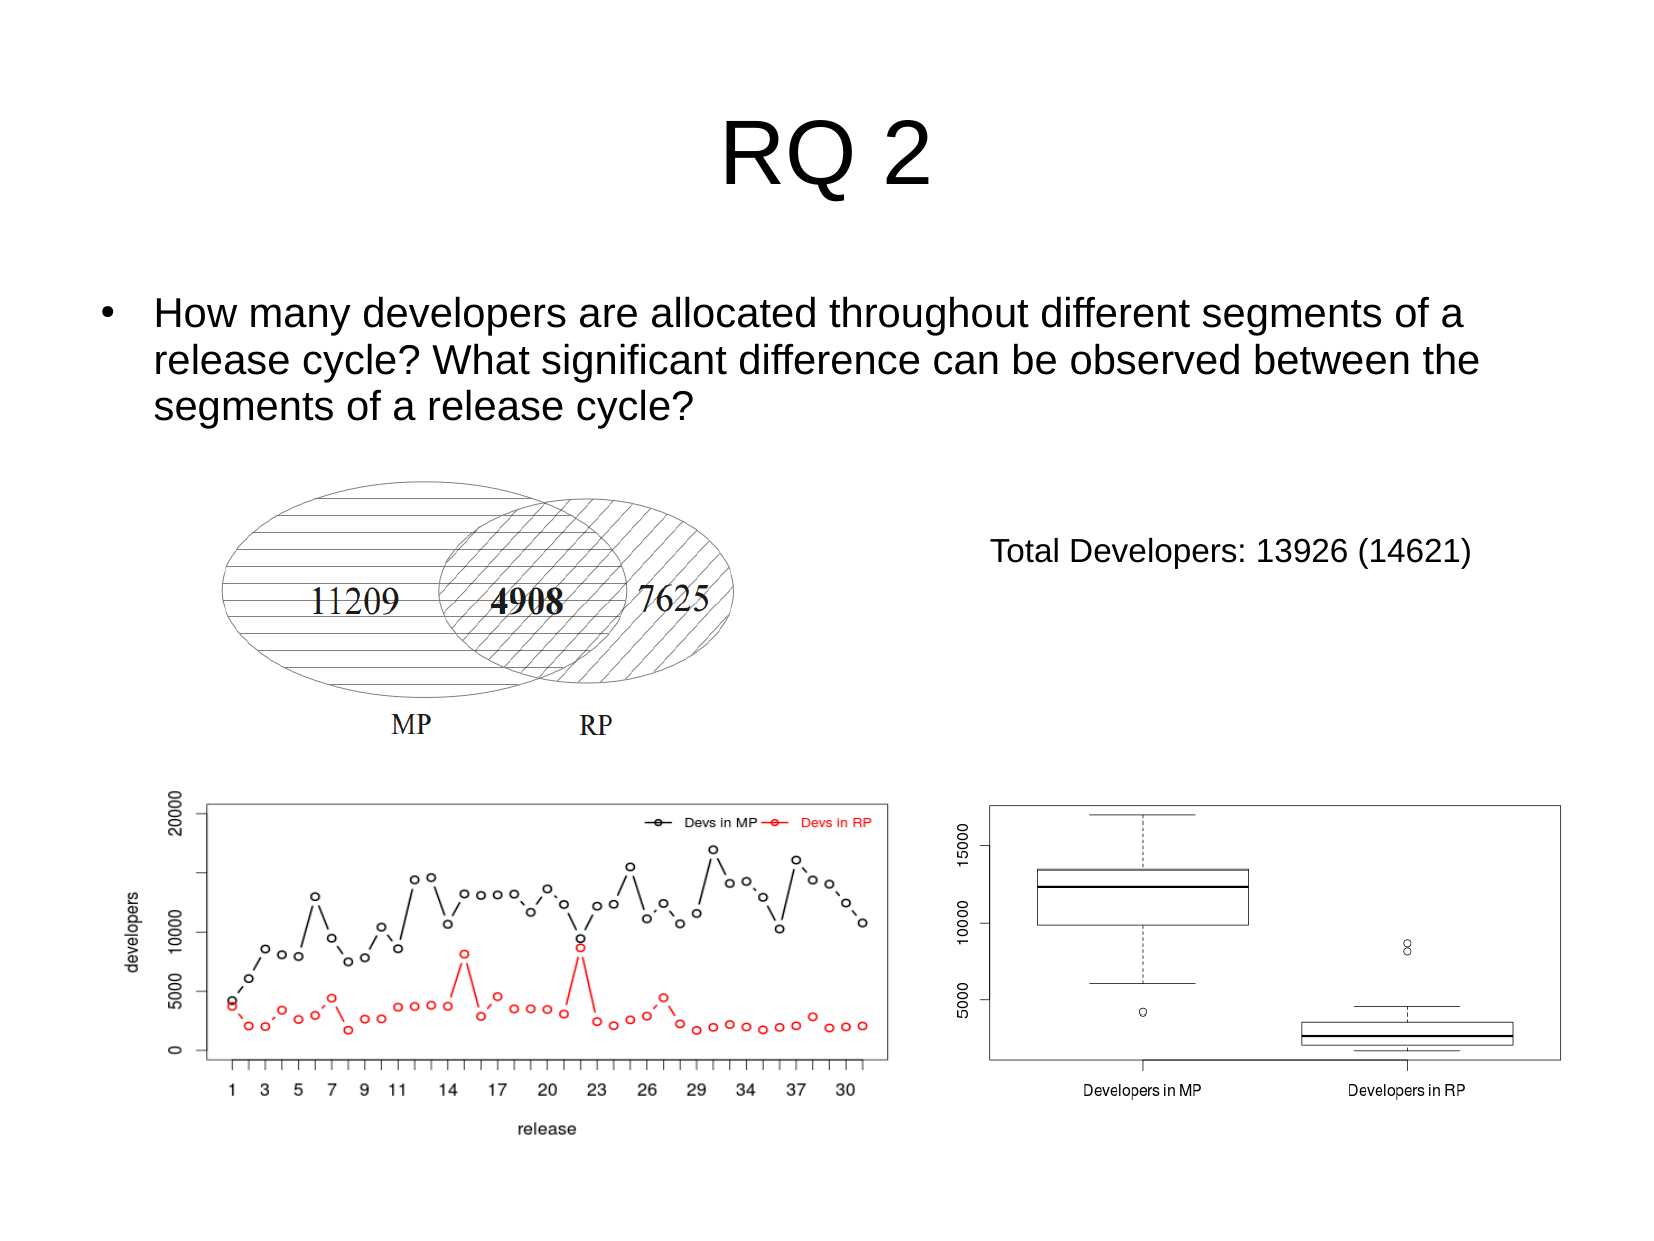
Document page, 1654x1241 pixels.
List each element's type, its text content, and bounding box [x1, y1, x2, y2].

picture [120, 779, 905, 1148]
list How many developers are allocated throughout different segments of a release cycle? What significant difference can be observed between the segments of a release cycle? [82, 290, 1538, 1010]
text_box Total Developers: 13926 (14621) [975, 525, 1561, 577]
picture [215, 461, 741, 747]
picture [915, 726, 1598, 1161]
title RQ 2 [82, 49, 1571, 257]
